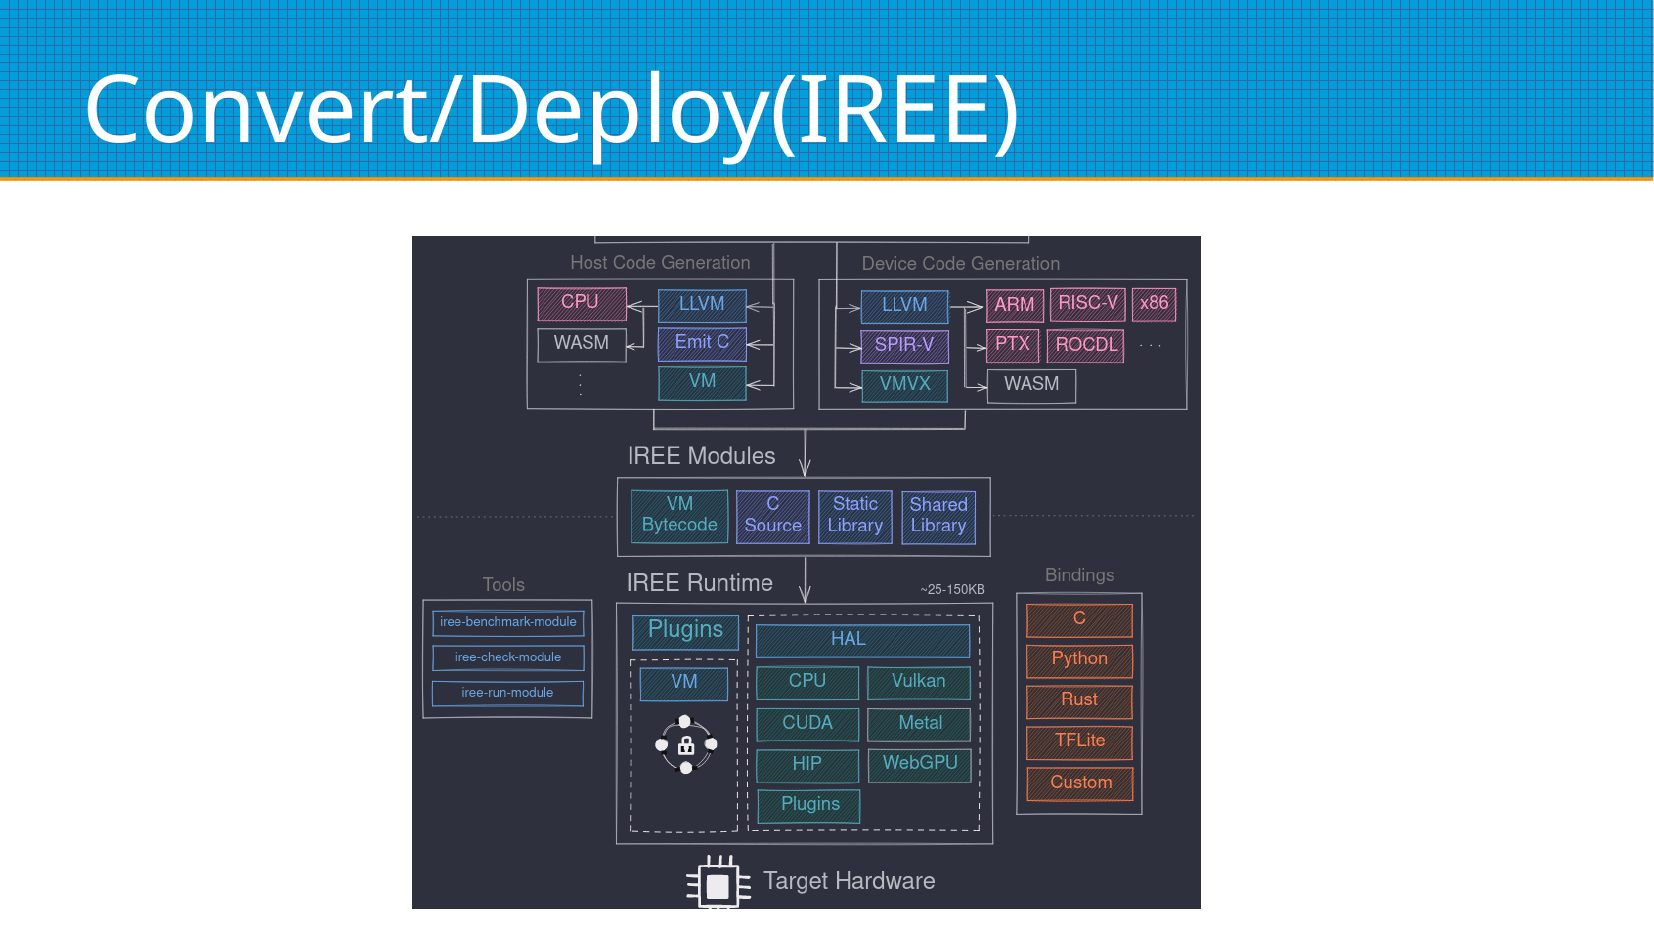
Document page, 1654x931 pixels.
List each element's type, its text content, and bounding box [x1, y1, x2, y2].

title Convert/Deploy(IREE) [82, 14, 1571, 171]
picture [412, 236, 1201, 909]
